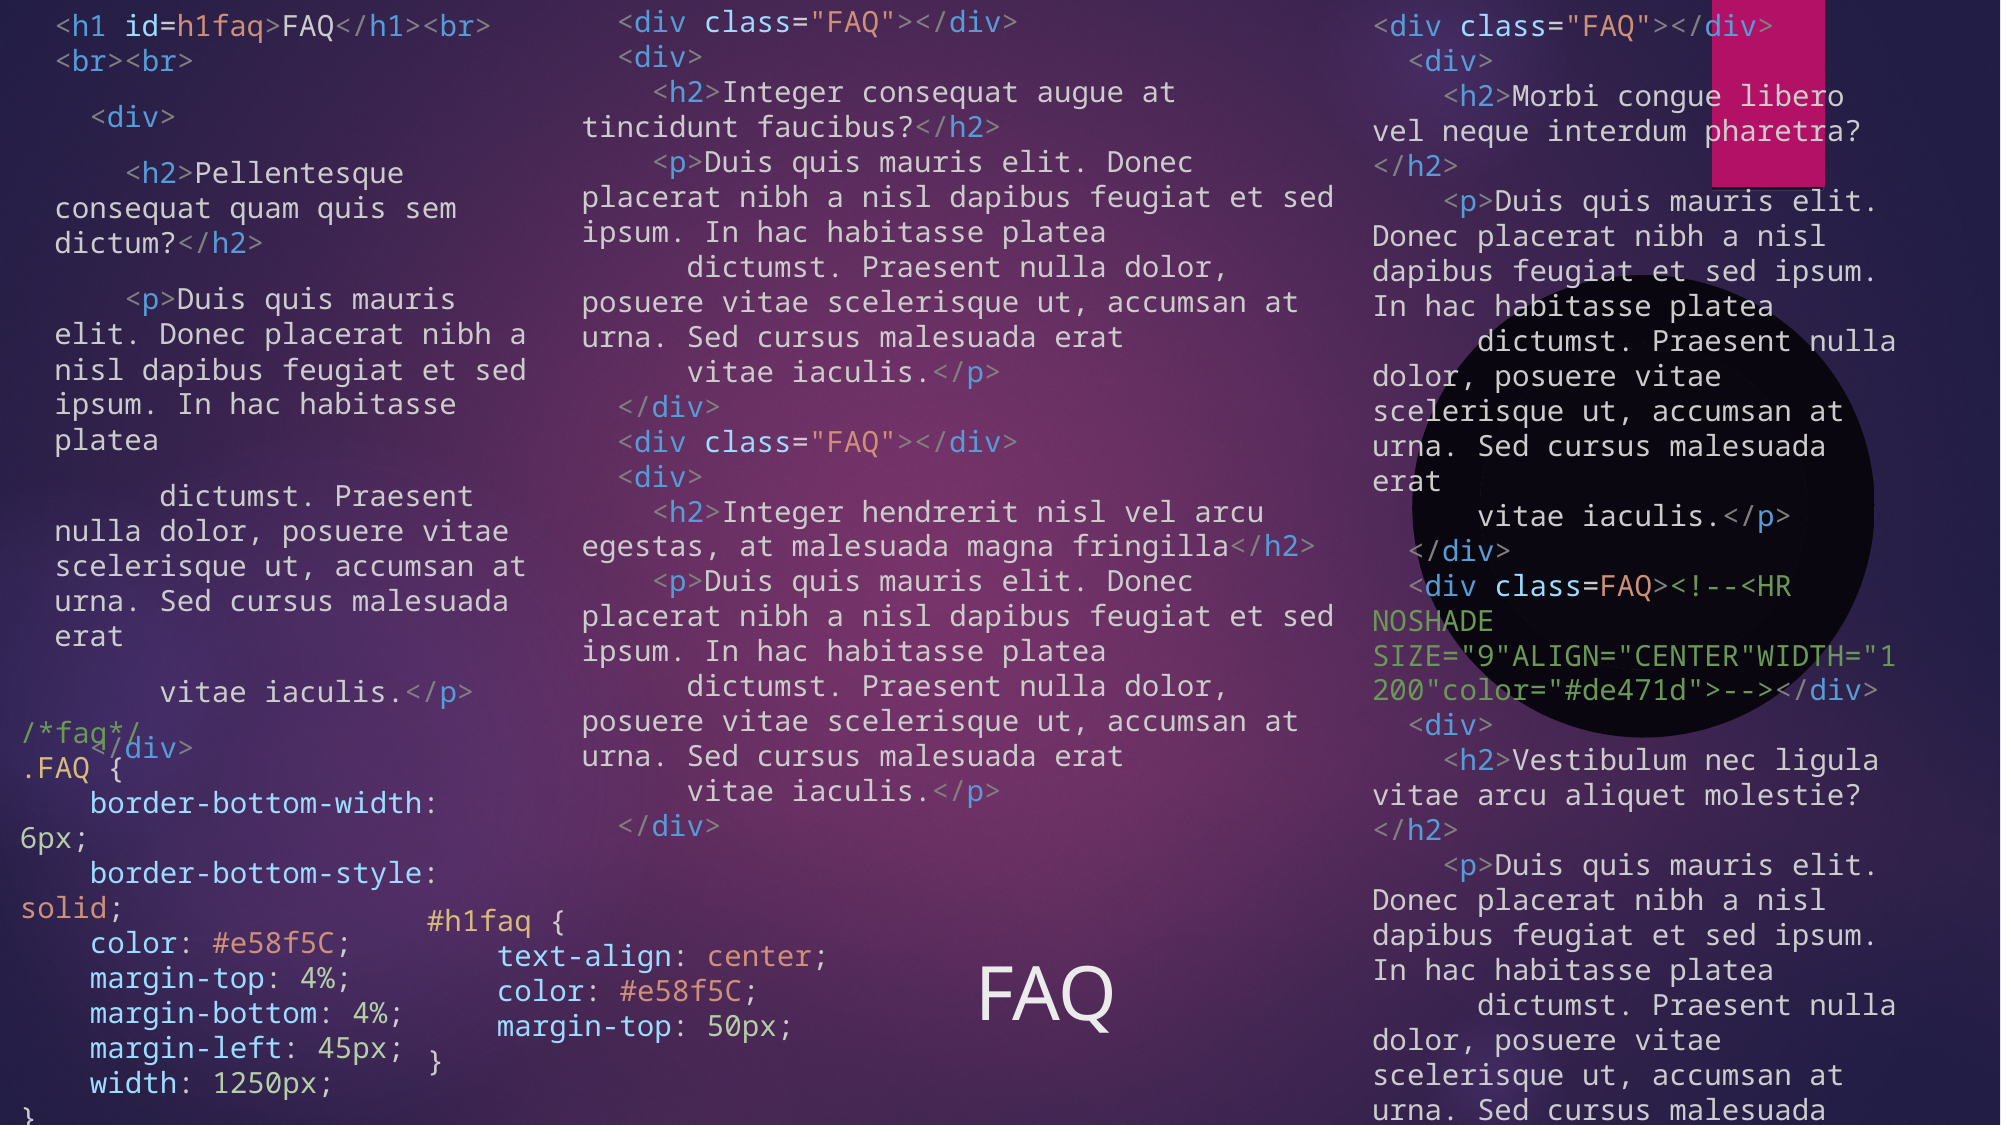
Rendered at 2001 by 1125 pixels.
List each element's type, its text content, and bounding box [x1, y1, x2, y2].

text_box /*faq*/ .FAQ { border-bottom-width: 6px; border-bottom-style: solid; color: #e58f5C; margin-top: 4%; margin-bottom: 4%; margin-left: 45px; width: 1250px; } [4, 706, 485, 1125]
title FAQ [960, 901, 1221, 1043]
text_box <div class="FAQ"></div> <div> <h2>Integer consequat augue at tincidunt faucibus?</h2> <p>Duis quis mauris elit. Donec placerat nibh a nisl dapibus feugiat et sed ipsum. In hac habitasse platea dictumst. Praesent nulla dolor, posuere vitae scelerisque ut, accumsan at urna. Sed cursus malesuada erat vitae iaculis.</p> </div> <div class="FAQ"></div> <div> <h2>Integer hendrerit nisl vel arcu egestas, at malesuada magna fringilla</h2> <p>Duis quis mauris elit. Donec placerat nibh a nisl dapibus feugiat et sed ipsum. In hac habitasse platea dictumst. Praesent nulla dolor, posuere vitae scelerisque ut, accumsan at urna. Sed cursus malesuada erat vitae iaculis.</p> </div> [566, 0, 1358, 895]
list <h1 id=h1faq>FAQ</h1><br> <br><br> <div> <h2>Pellentesque consequat quam quis sem dictum?</h2> <p>Duis quis mauris elit. Donec placerat nibh a nisl dapibus feugiat et sed ipsum. In hac habitasse platea dictumst. Praesent nulla dolor, posuere vitae scelerisque ut, accumsan at urna. Sed cursus malesuada erat vitae iaculis.</p> </div> [39, 0, 566, 894]
text_box #h1faq { text-align: center; color: #e58f5C; margin-top: 50px; } [411, 894, 892, 1087]
text_box <div class="FAQ"></div> <div> <h2>Morbi congue libero vel neque interdum pharetra?</h2> <p>Duis quis mauris elit. Donec placerat nibh a nisl dapibus feugiat et sed ipsum. In hac habitasse platea dictumst. Praesent nulla dolor, posuere vitae scelerisque ut, accumsan at urna. Sed cursus malesuada erat vitae iaculis.</p> </div> <div class=FAQ><!--<HR NOSHADE SIZE="9"ALIGN="CENTER"WIDTH="1200"color="#de471d">--></div> <div> <h2>Vestibulum nec ligula vitae arcu aliquet molestie?</h2> <p>Duis quis mauris elit. Donec placerat nibh a nisl dapibus feugiat et sed ipsum. In hac habitasse platea dictumst. Praesent nulla dolor, posuere vitae scelerisque ut, accumsan at urna. Sed cursus malesuada erat vitae iaculis.</p> </div> <div class="FAQ"></div> [1357, 0, 1920, 1125]
